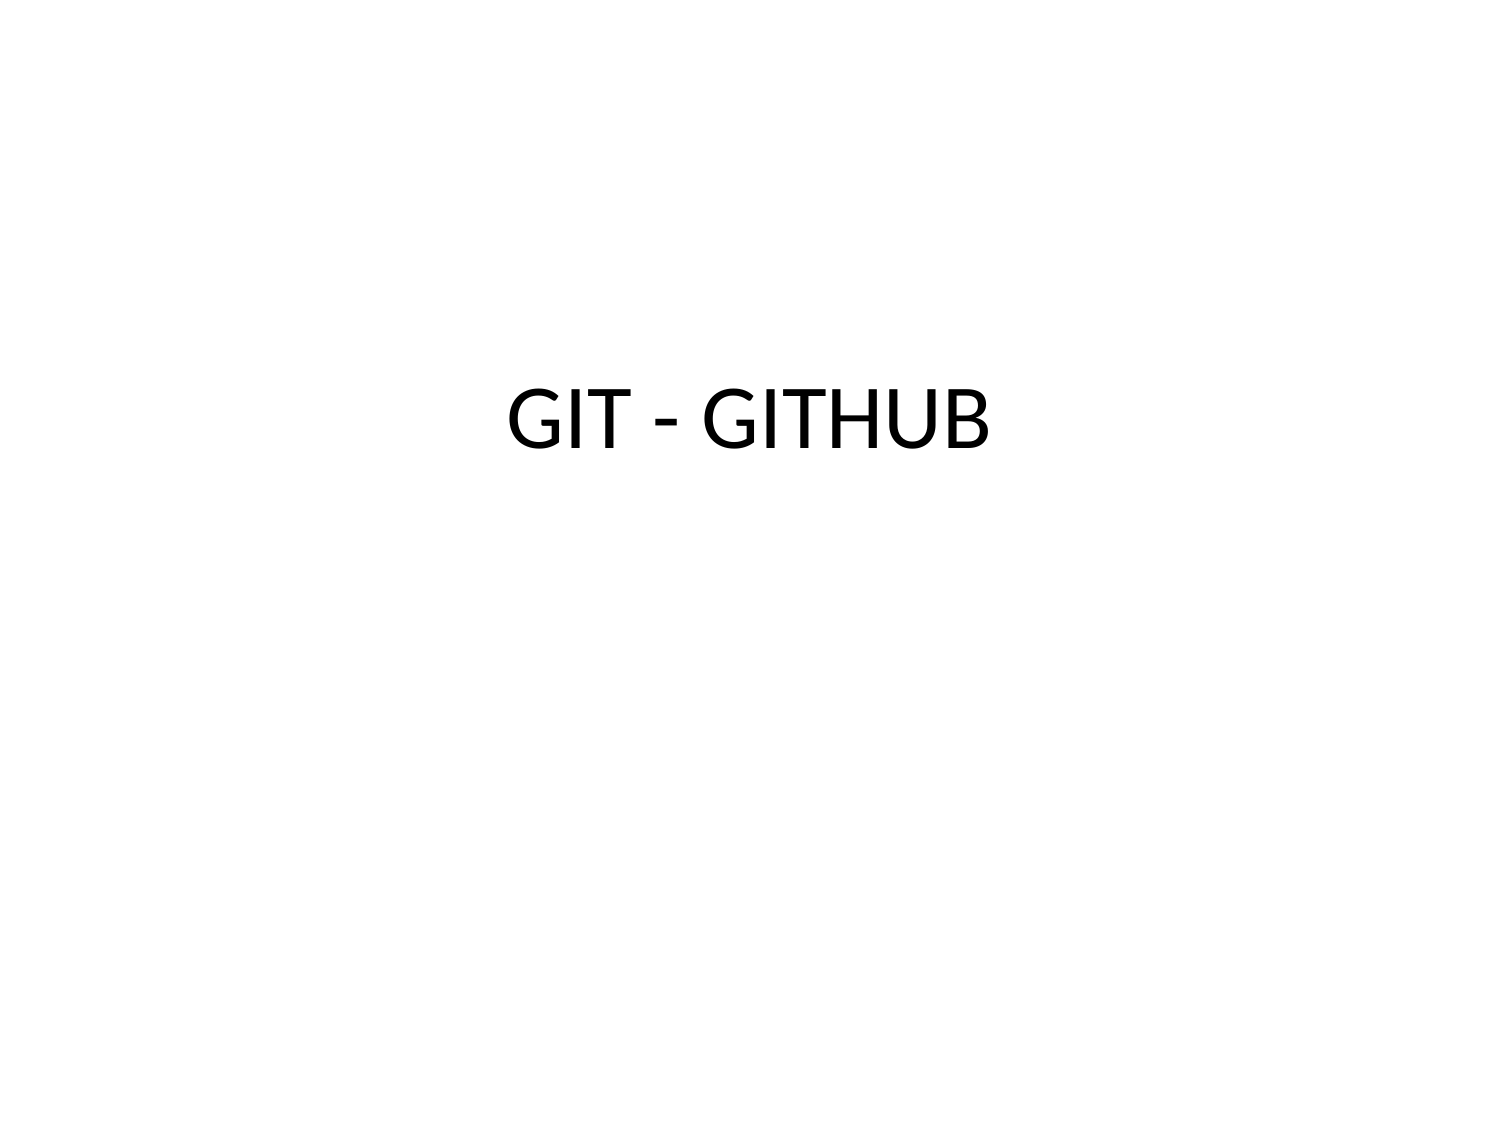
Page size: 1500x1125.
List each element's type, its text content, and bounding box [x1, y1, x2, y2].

title GIT - GITHUB [112, 349, 1388, 591]
